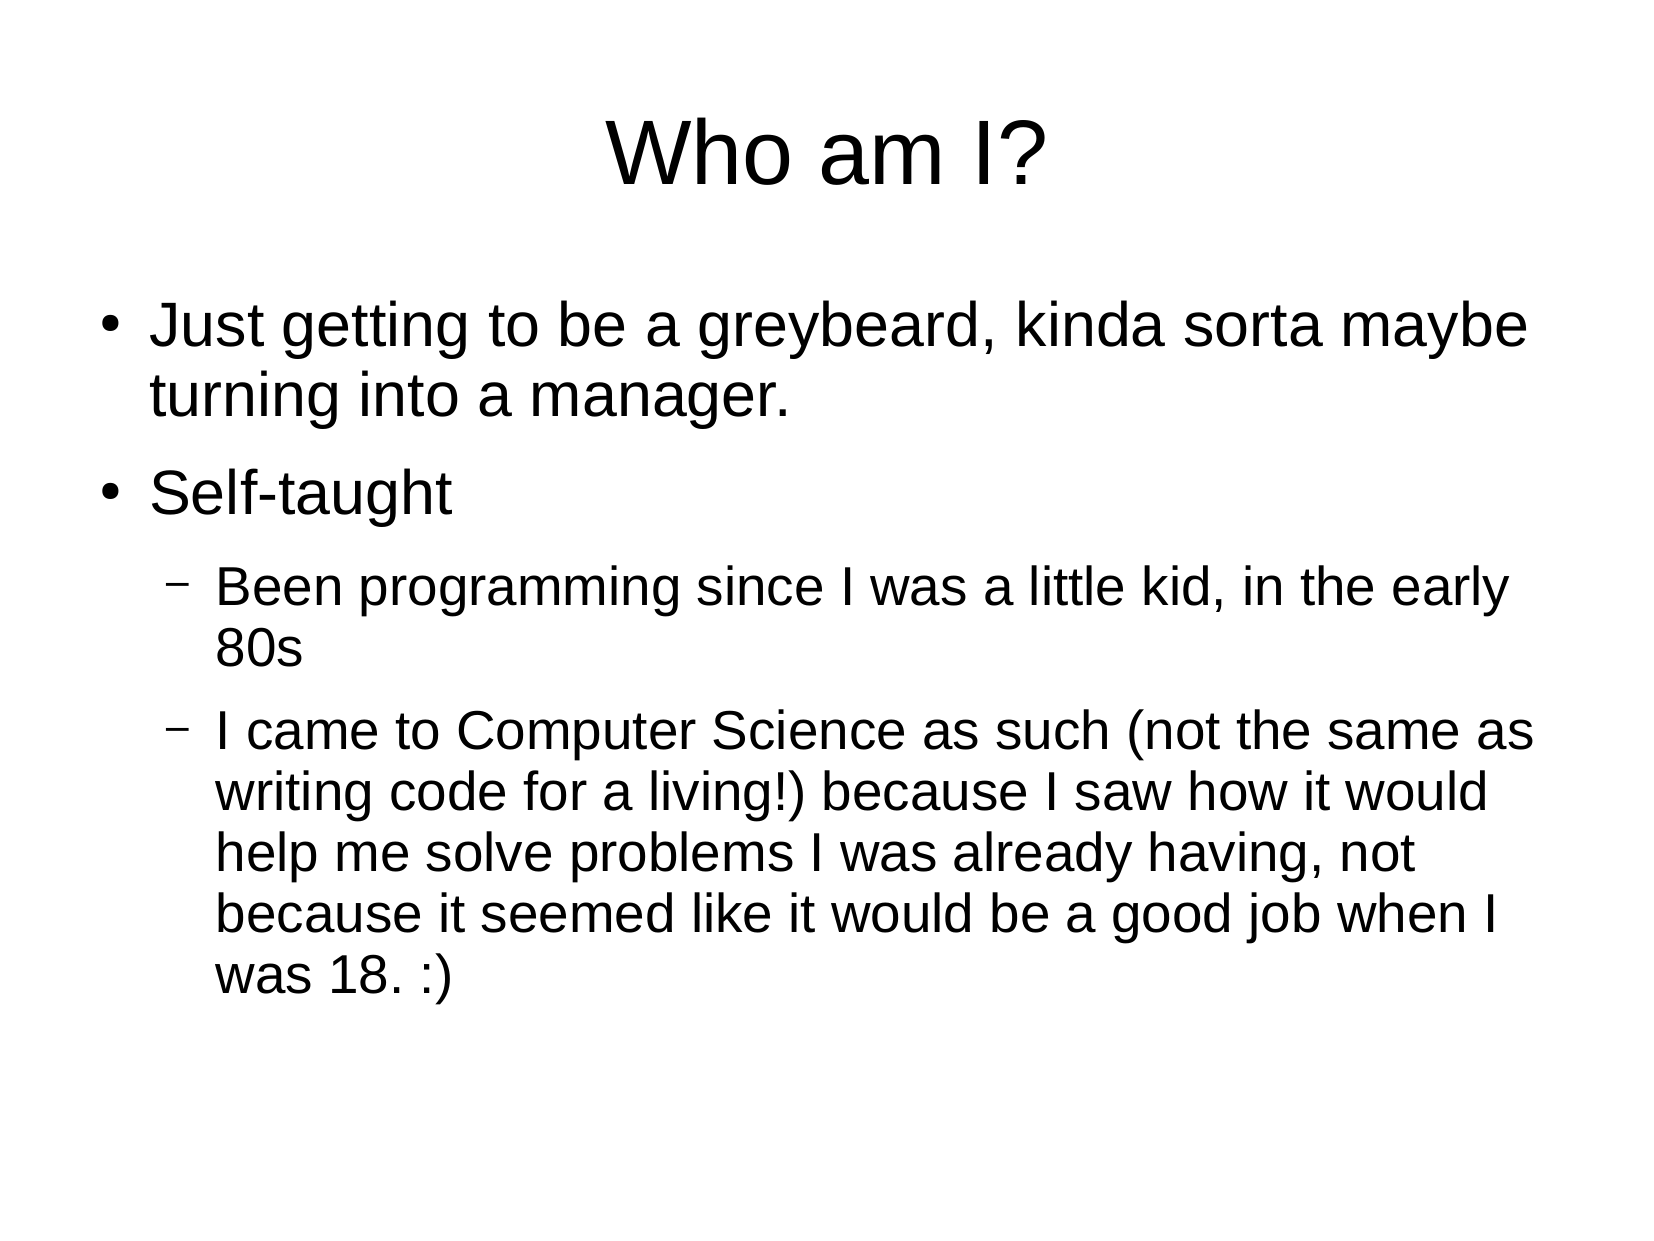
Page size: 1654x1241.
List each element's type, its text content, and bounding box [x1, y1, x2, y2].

title Who am I? [82, 49, 1571, 257]
list Just getting to be a greybeard, kinda sorta maybe turning into a manager. Self-taught Been programming since I was a little kid, in the early 80s I came to Computer Science as such (not the same as writing code for a living!) because I saw how it would help me solve problems I was already having, not because it seemed like it would be a good job when I was 18. :) [82, 290, 1571, 1010]
